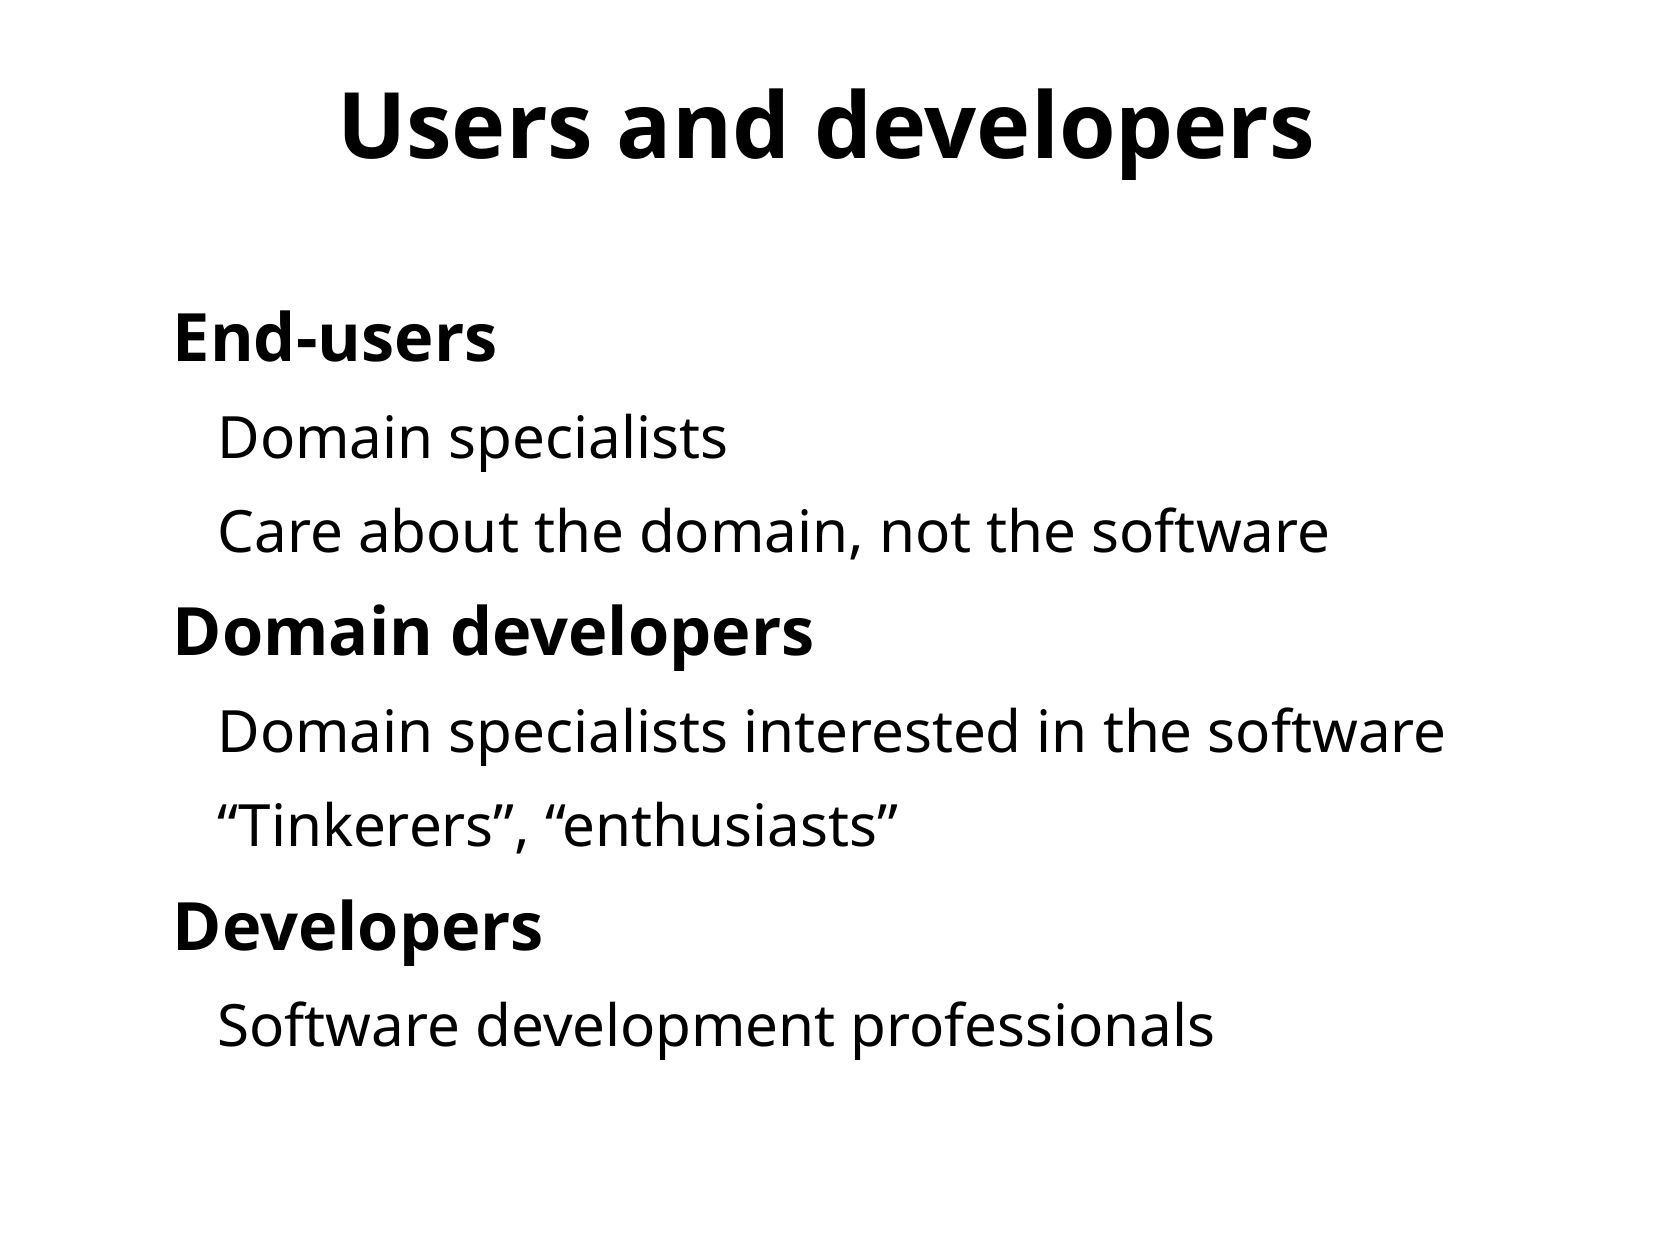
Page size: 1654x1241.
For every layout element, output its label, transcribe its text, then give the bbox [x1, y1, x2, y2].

title Users and developers [82, 19, 1571, 227]
list End-users Domain specialists Care about the domain, not the software Domain developers Domain specialists interested in the software “Tinkerers”, “enthusiasts” Developers Software development professionals [82, 290, 1571, 1171]
